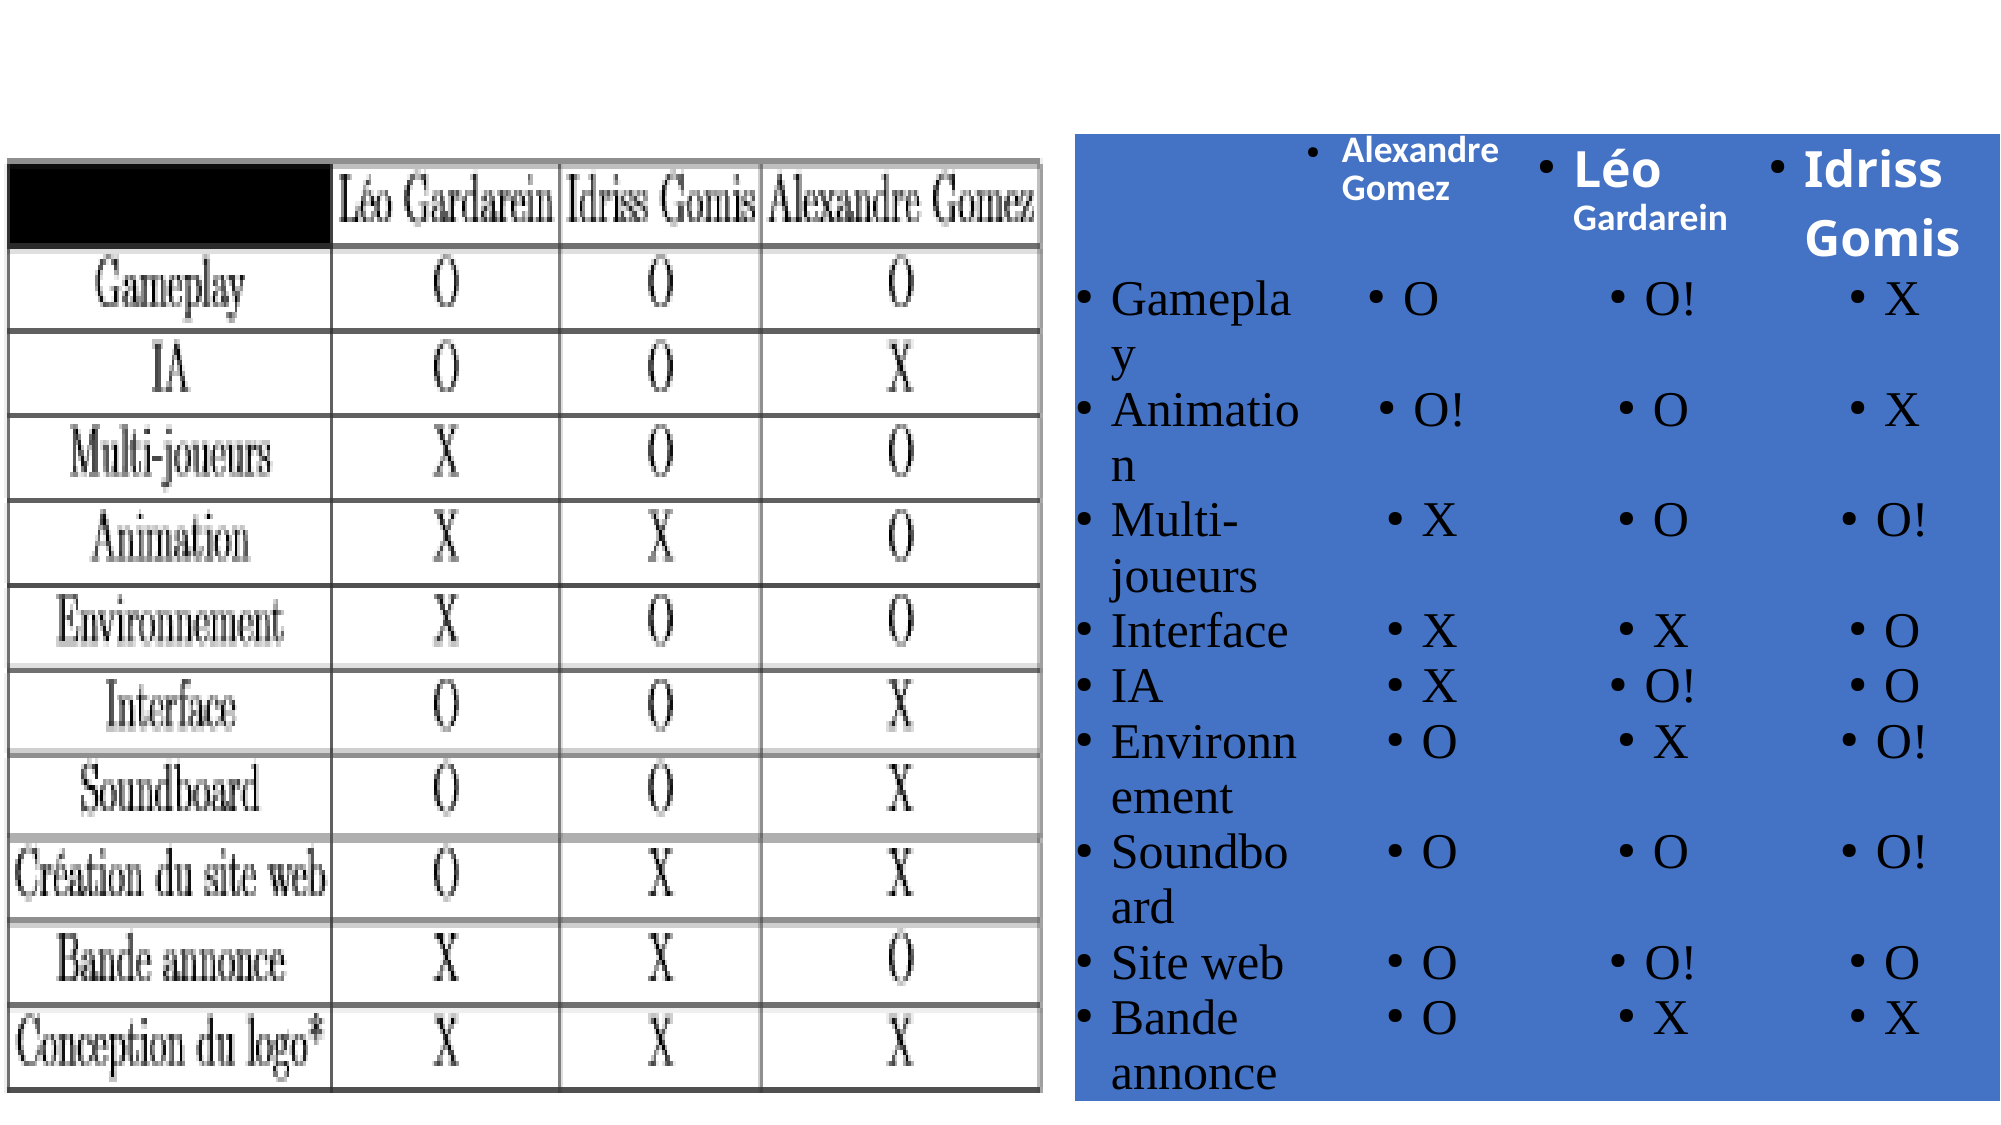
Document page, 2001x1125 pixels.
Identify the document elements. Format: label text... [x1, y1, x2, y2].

table_header [1075, 134, 1306, 271]
table_cell IA [1075, 658, 1306, 714]
table_cell O! [1538, 658, 1769, 714]
table_cell Interface [1075, 603, 1306, 658]
table_cell O! [1306, 382, 1538, 492]
table_cell O [1769, 603, 2000, 658]
table_cell Environnement [1075, 714, 1306, 824]
table_cell O! [1538, 935, 1769, 990]
table_header Léo Gardarein [1538, 134, 1769, 271]
picture [0, 127, 1076, 1125]
table_cell O [1306, 271, 1538, 382]
table_cell X [1306, 658, 1538, 714]
table_cell X [1538, 714, 1769, 824]
table_cell O [1769, 658, 2000, 714]
table_cell O [1306, 714, 1538, 824]
table_cell X [1538, 603, 1769, 658]
table_cell Multi-joueurs [1075, 492, 1306, 603]
table_cell O! [1769, 714, 2000, 824]
table_header Alexandre Gomez [1306, 134, 1538, 271]
table_cell X [1769, 382, 2000, 492]
table_cell O [1538, 382, 1769, 492]
table_cell X [1538, 990, 1769, 1101]
table_cell O [1306, 824, 1538, 935]
table_cell X [1306, 603, 1538, 658]
table_cell X [1769, 271, 2000, 382]
table_cell Bande annonce [1075, 990, 1306, 1101]
table_cell O! [1769, 492, 2000, 603]
table_cell Soundboard [1075, 824, 1306, 935]
table_cell O [1306, 935, 1538, 990]
table_cell Animation [1075, 382, 1306, 492]
table_cell O [1538, 824, 1769, 935]
table_cell Gameplay [1075, 271, 1306, 382]
table_cell O [1306, 990, 1538, 1101]
table_cell Site web [1075, 935, 1306, 990]
table_cell O! [1538, 271, 1769, 382]
table_cell X [1769, 990, 2000, 1101]
table_cell X [1306, 492, 1538, 603]
table_cell O! [1769, 824, 2000, 935]
table_cell O [1769, 935, 2000, 990]
table_cell O [1538, 492, 1769, 603]
table_header Idriss Gomis [1769, 134, 2000, 271]
